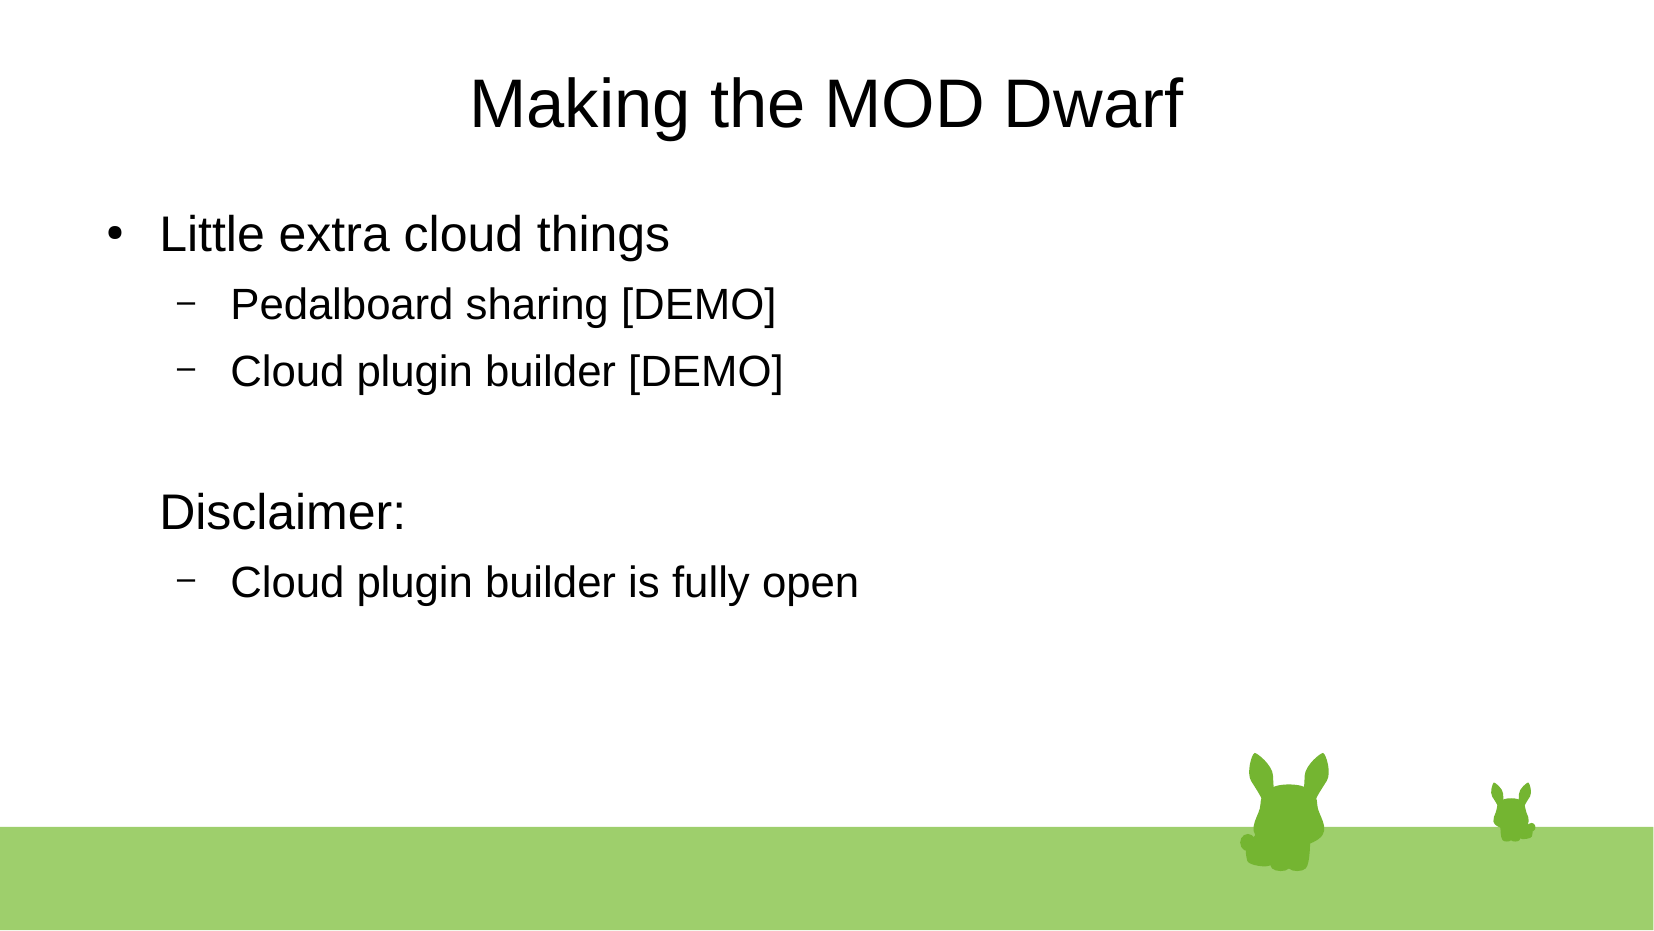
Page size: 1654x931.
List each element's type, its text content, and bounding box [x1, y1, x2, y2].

title Making the MOD Dwarf [88, 29, 1565, 178]
list Little extra cloud things Pedalboard sharing [DEMO] Cloud plugin builder [DEMO] Disclaimer: Cloud plugin builder is fully open [88, 206, 1565, 739]
